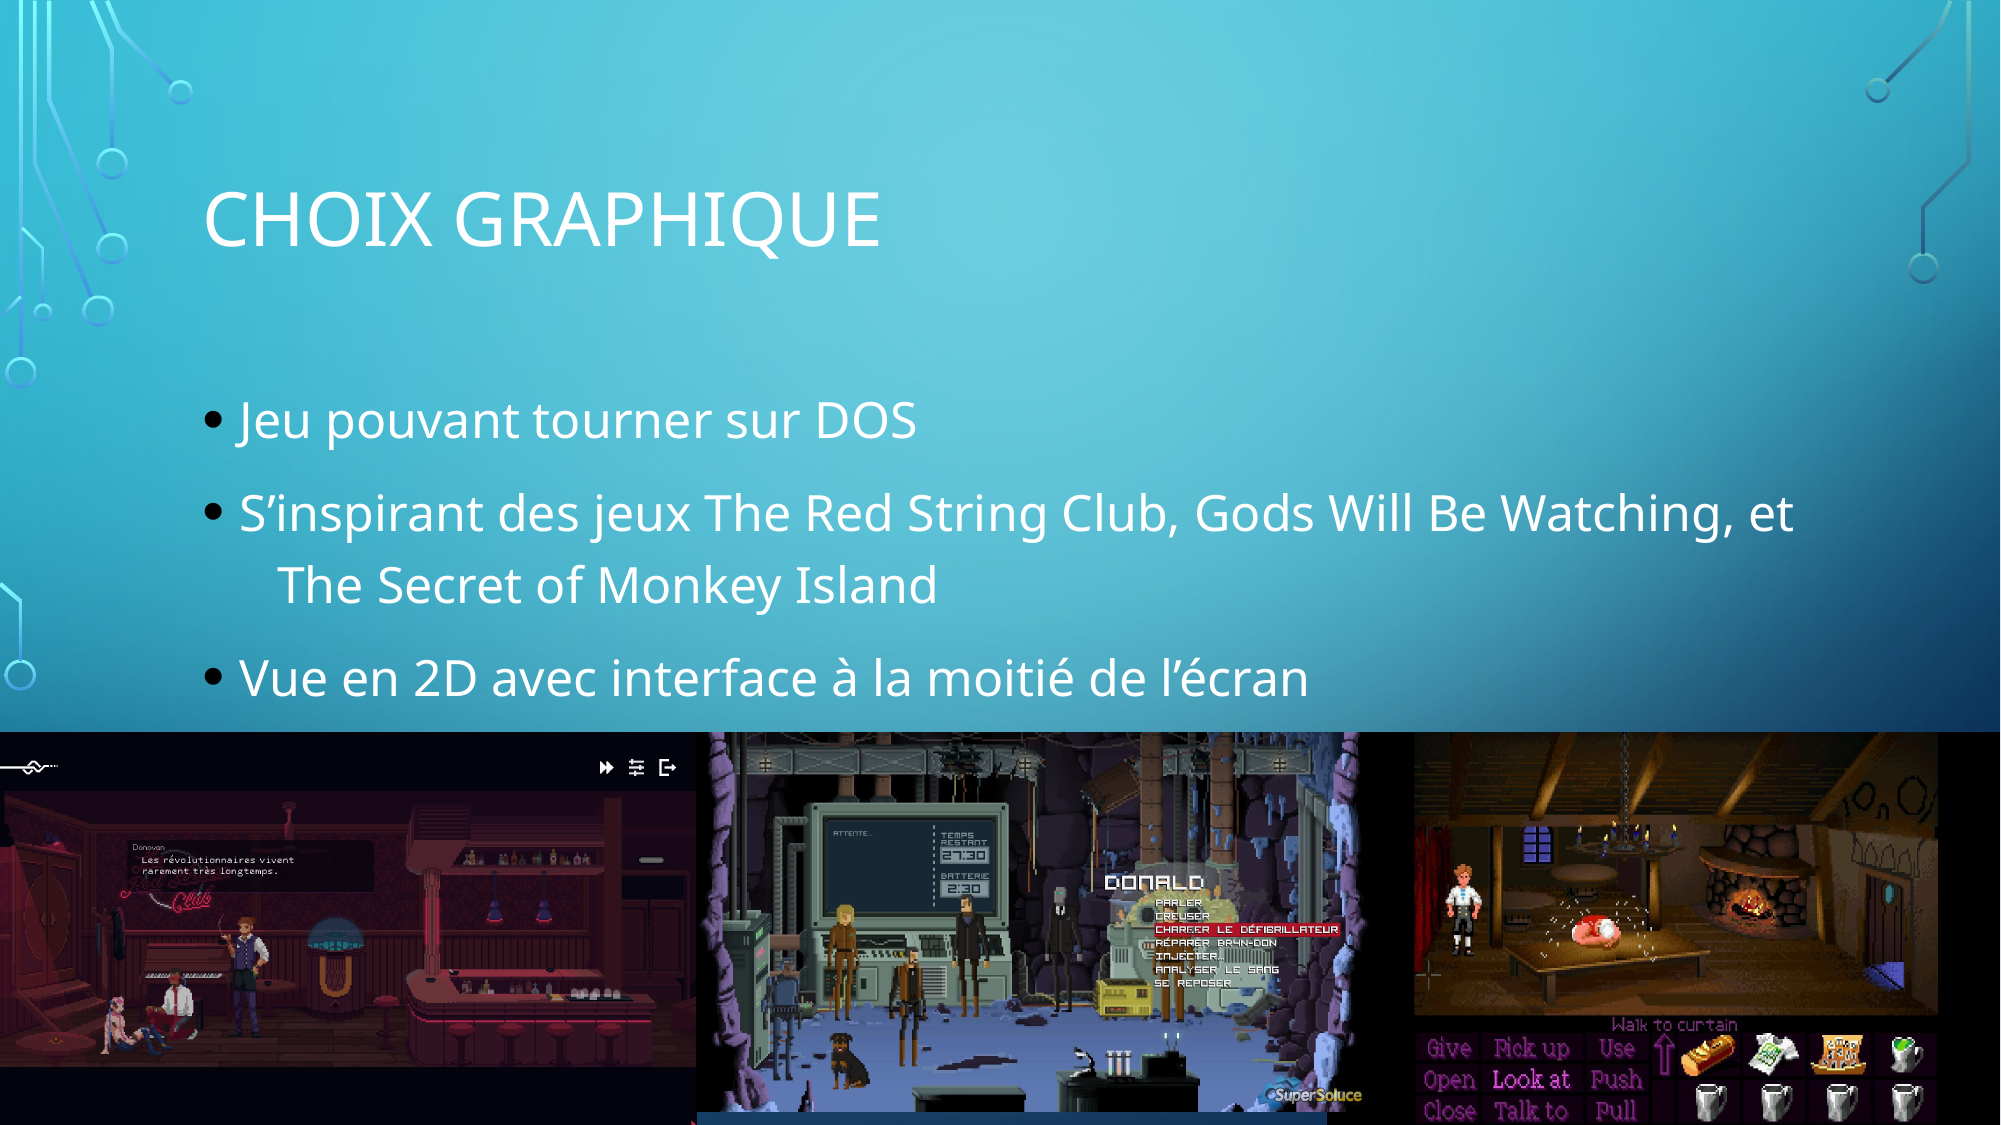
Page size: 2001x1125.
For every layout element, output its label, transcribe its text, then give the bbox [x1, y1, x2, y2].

picture [0, 732, 2000, 1125]
title Choix graphique [187, 101, 1813, 344]
list Jeu pouvant tourner sur DOS S’inspirant des jeux The Red String Club, Gods Will Be Watching, et The Secret of Monkey Island Vue en 2D avec interface à la moitié de l’écran [187, 369, 1813, 732]
